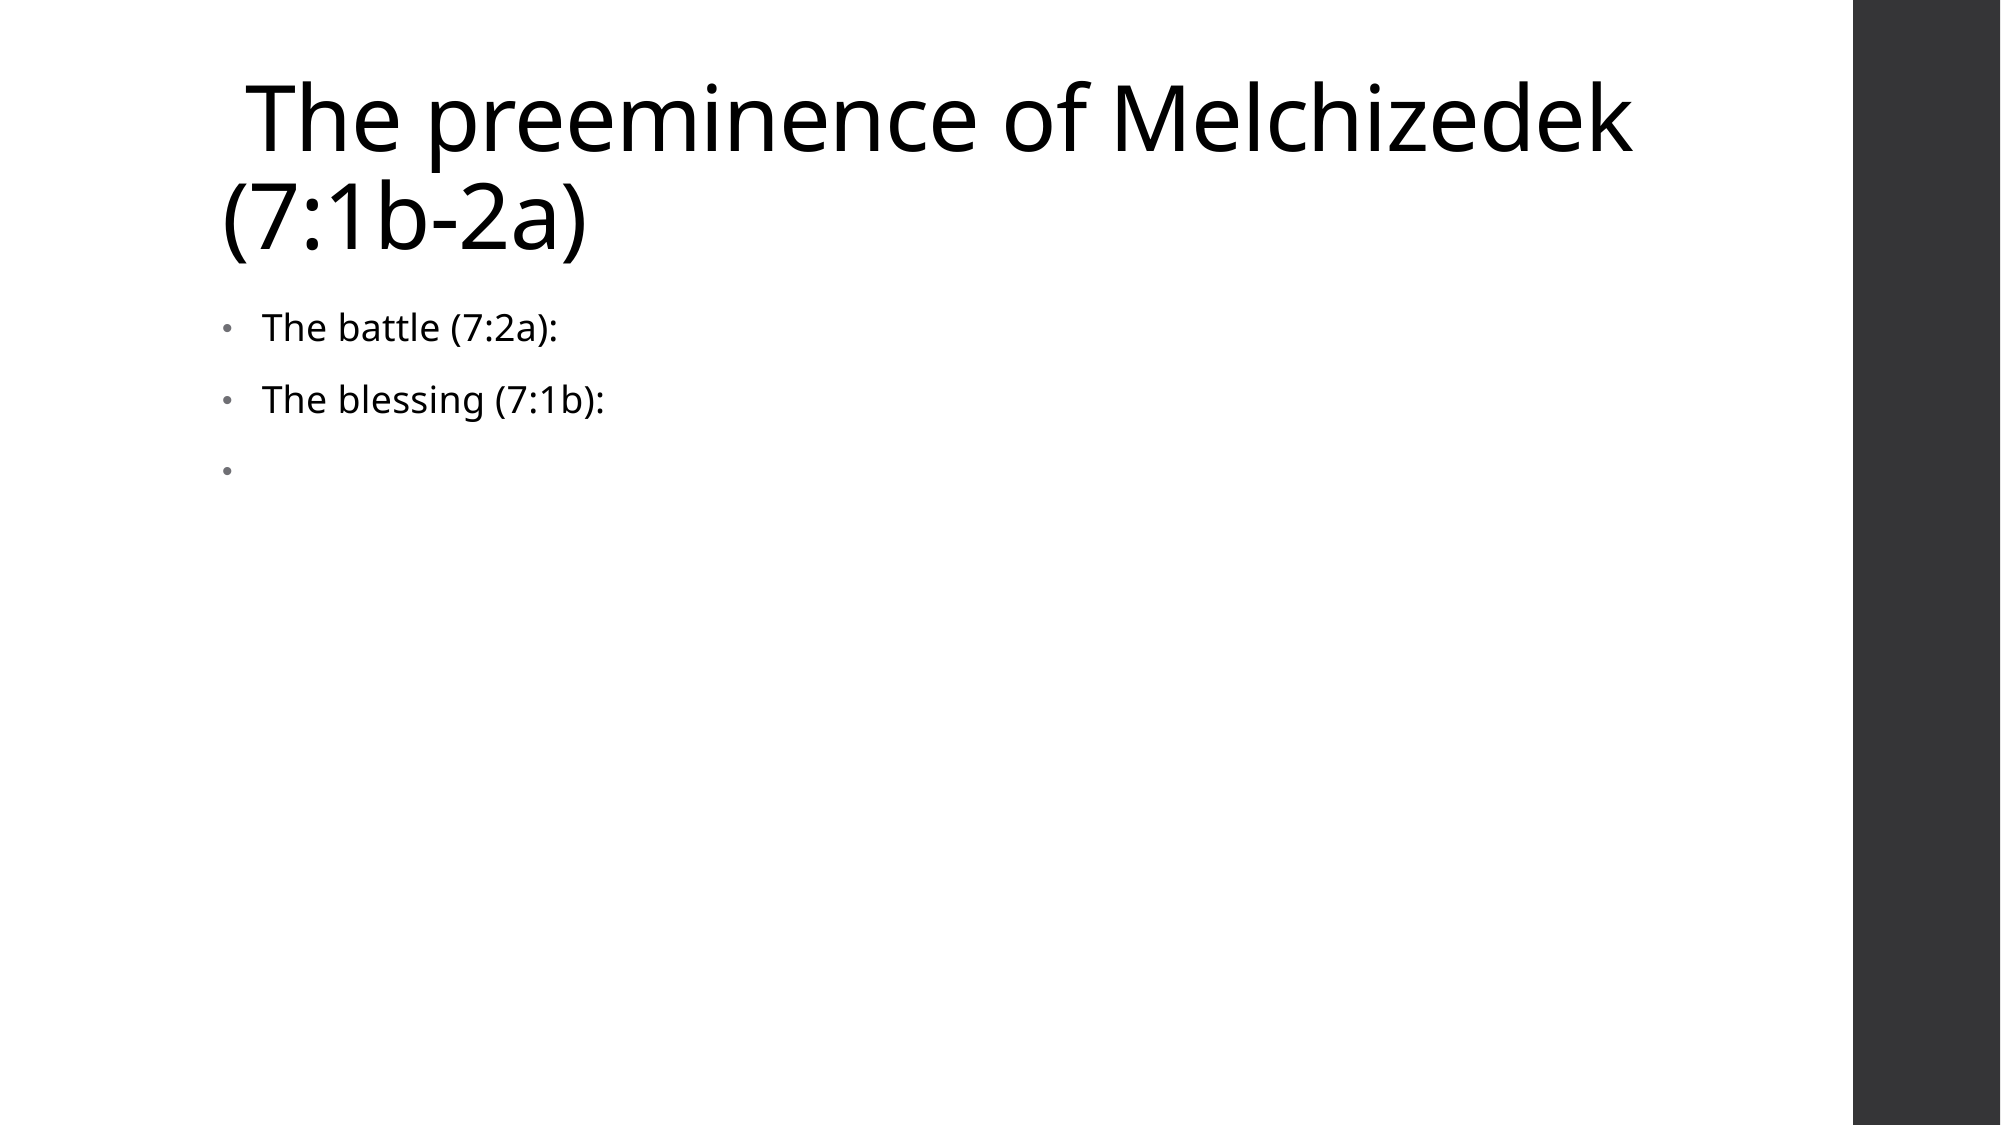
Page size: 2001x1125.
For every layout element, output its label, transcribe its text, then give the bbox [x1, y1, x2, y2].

title The preeminence of Melchizedek (7:1b-2a) [206, 60, 1797, 278]
list The battle (7:2a): The blessing (7:1b): [206, 299, 1617, 1014]
